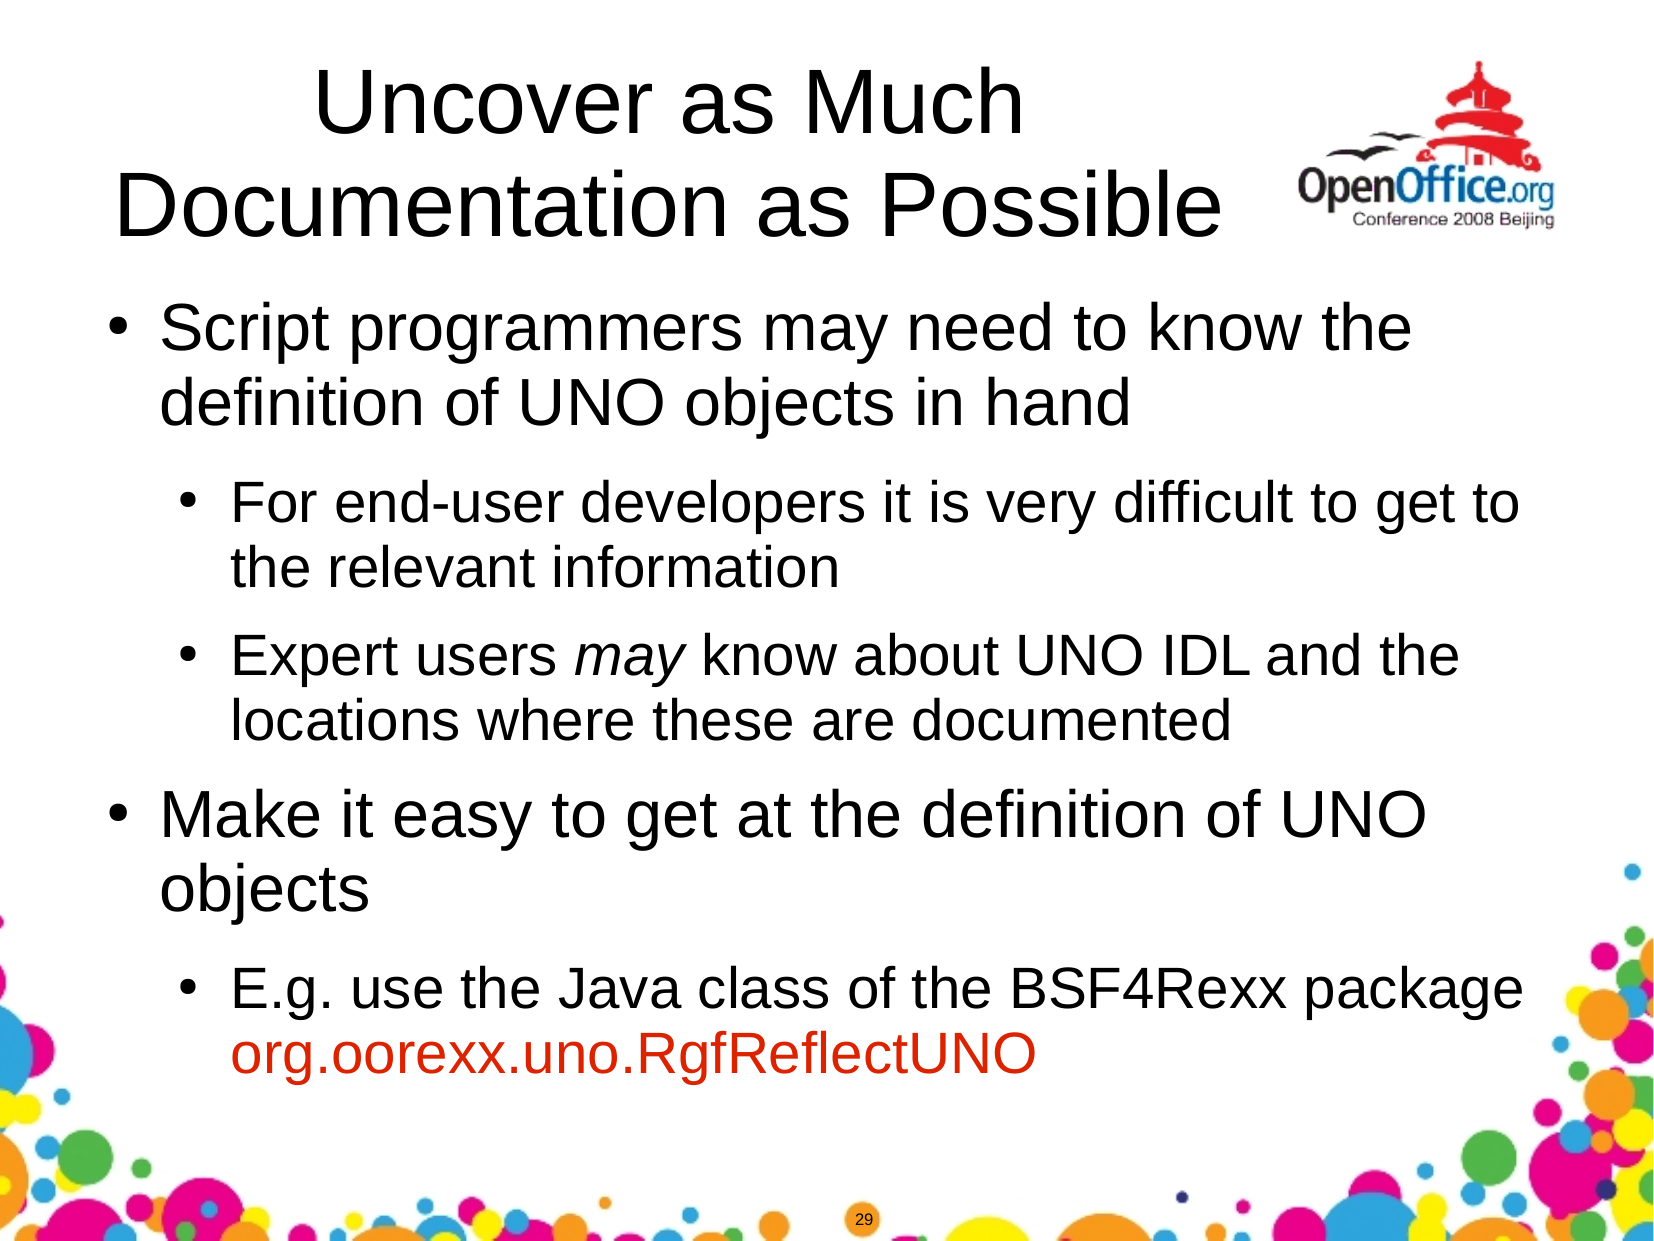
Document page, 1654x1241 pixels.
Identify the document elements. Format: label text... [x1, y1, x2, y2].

title Uncover as Much Documentation as Possible [82, 50, 1258, 256]
picture [1285, 51, 1569, 250]
picture [0, 810, 1654, 1241]
list Script programmers may need to know the definition of UNO objects in hand For end-user developers it is very difficult to get to the relevant information Expert users may know about UNO IDL and the locations where these are documented Make it easy to get at the definition of UNO objects E.g. use the Java class of the BSF4Rexx package org.oorexx.uno.RgfReflectUNO [88, 290, 1577, 1094]
